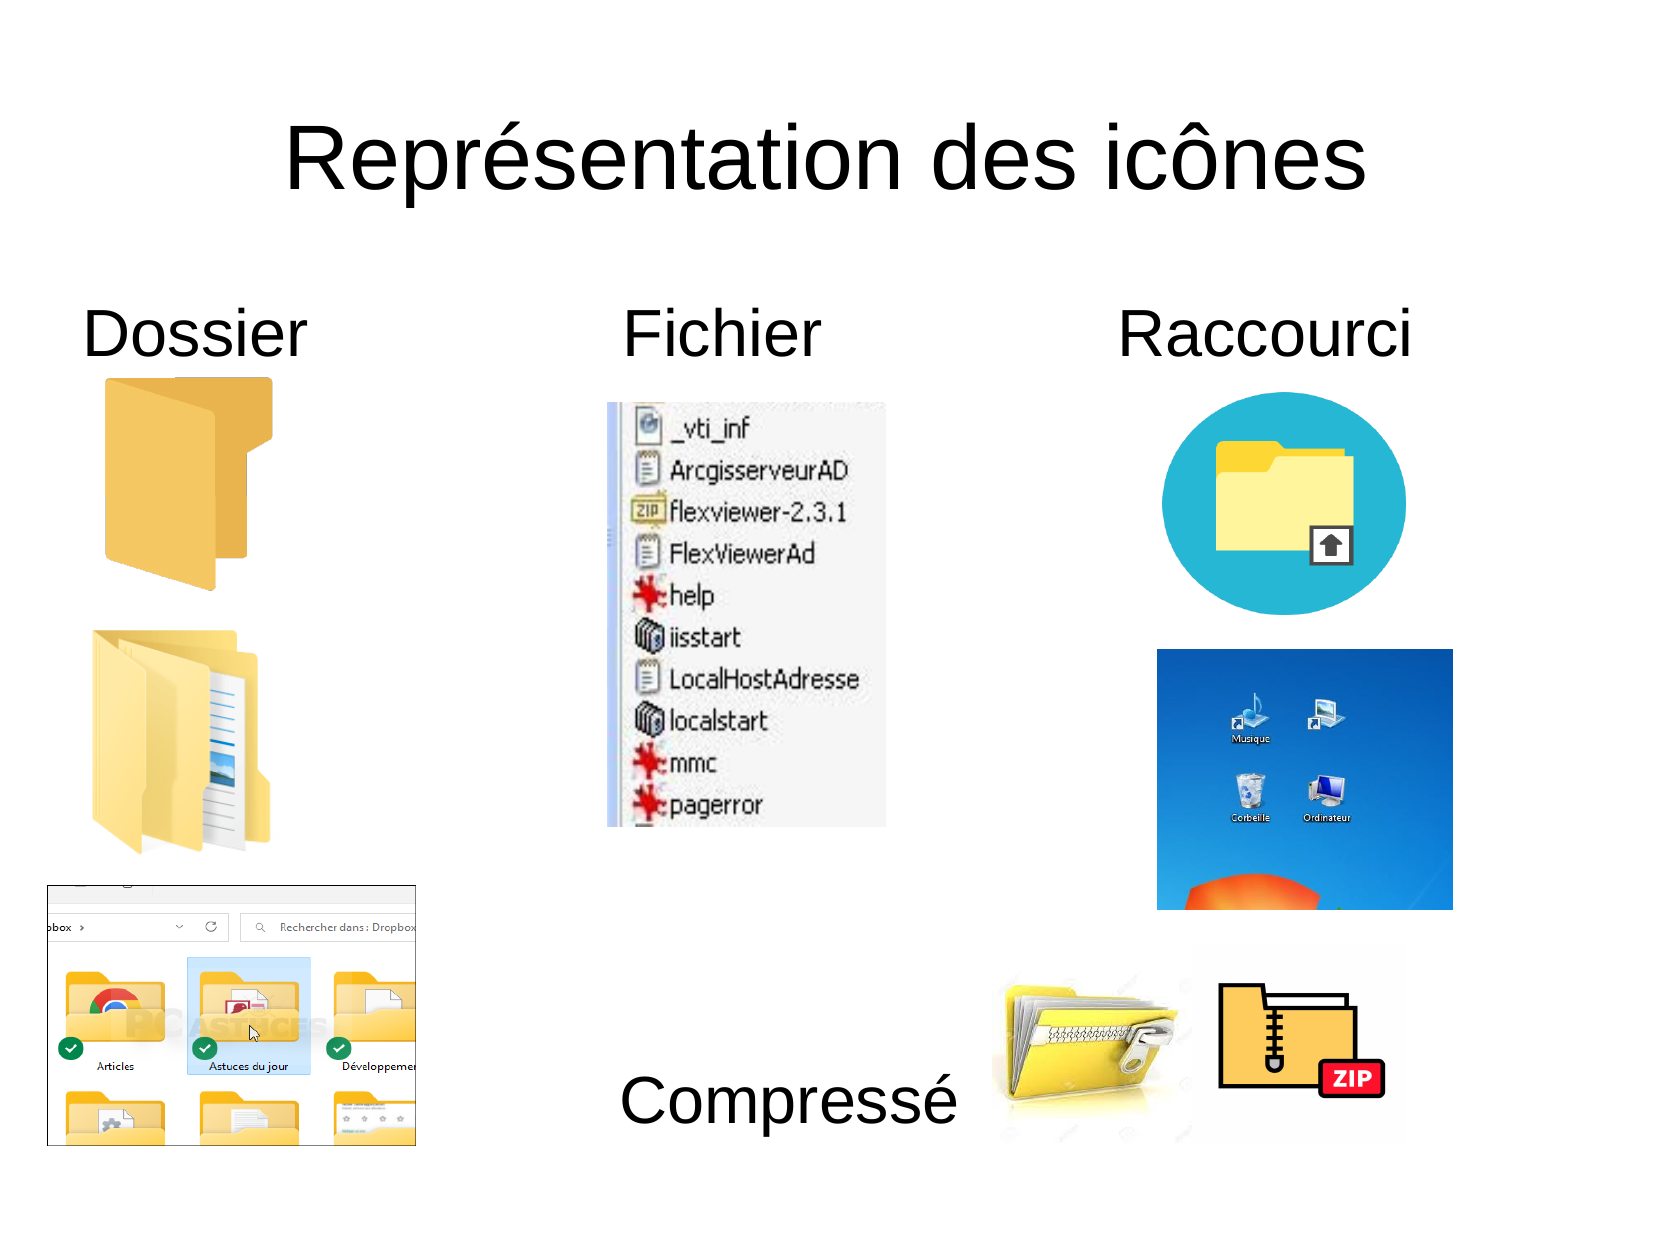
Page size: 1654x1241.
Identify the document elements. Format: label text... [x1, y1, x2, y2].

picture [992, 944, 1406, 1146]
title Représentation des icônes [82, 49, 1571, 257]
picture [1162, 392, 1406, 615]
picture [1157, 649, 1453, 910]
picture [86, 621, 284, 863]
picture [607, 402, 886, 827]
picture [82, 377, 296, 592]
list Dossier Fichier Raccourci Compressé [82, 290, 1571, 1193]
picture [47, 885, 416, 1146]
